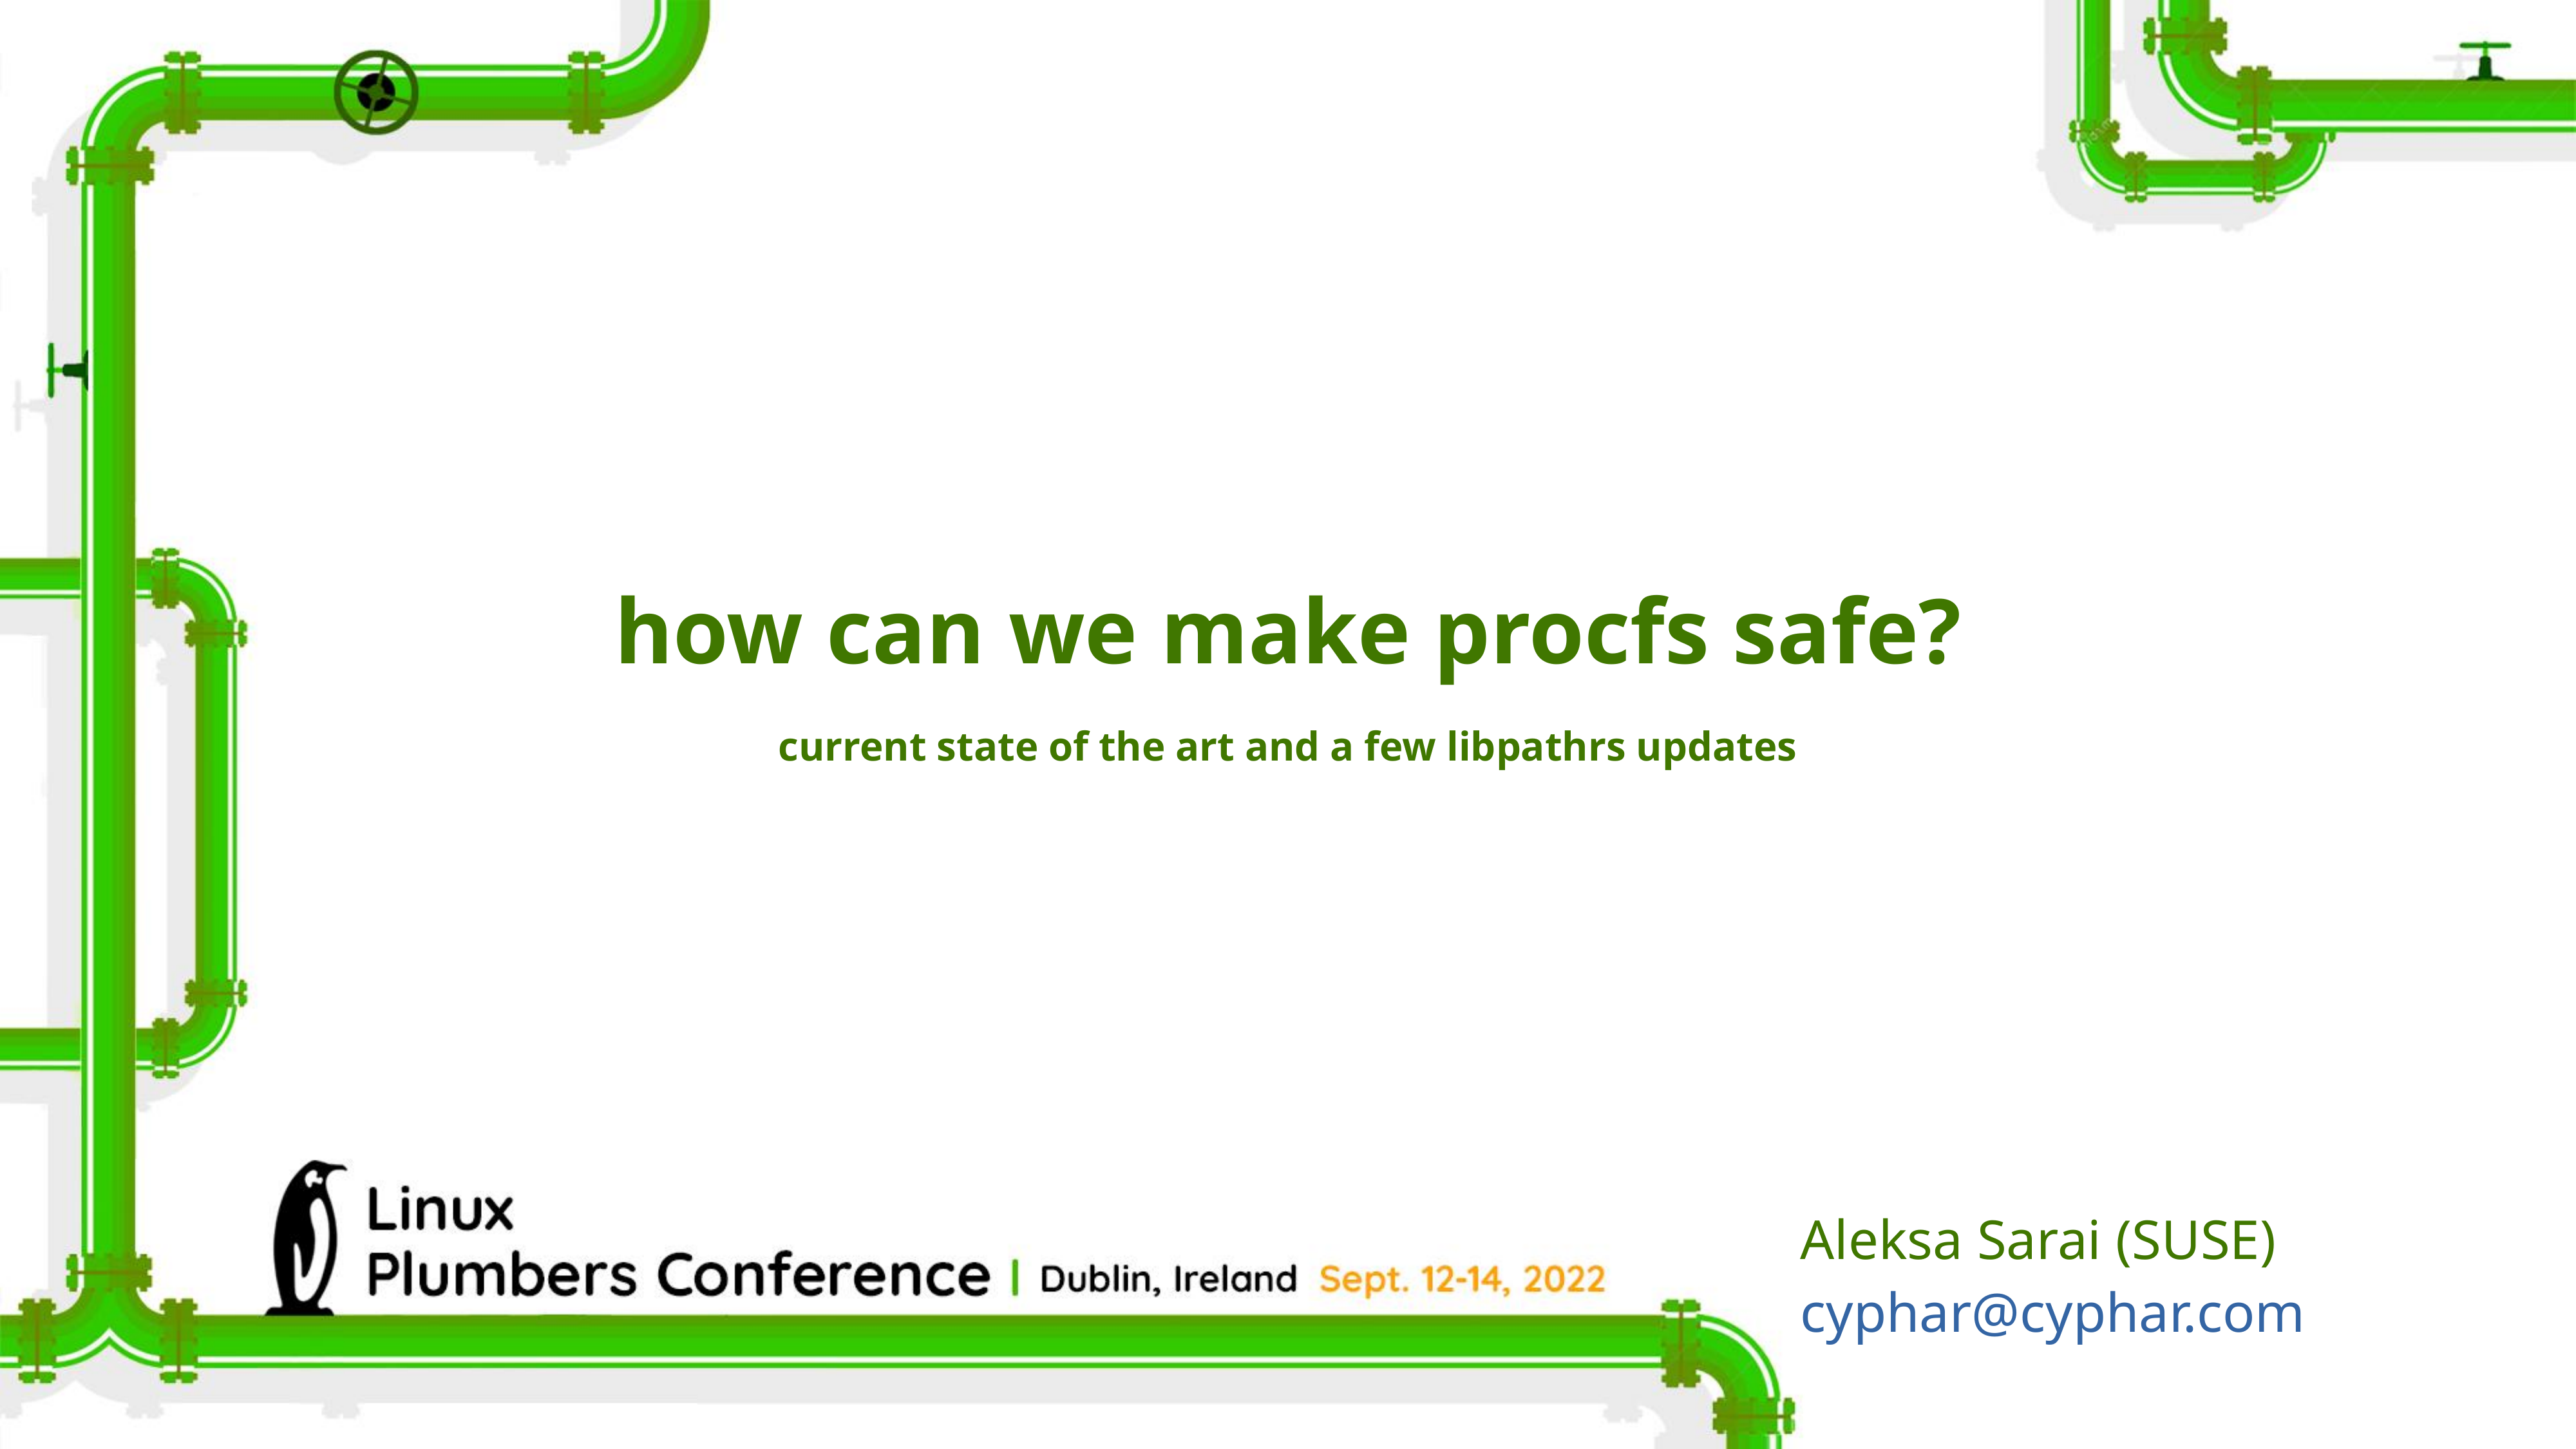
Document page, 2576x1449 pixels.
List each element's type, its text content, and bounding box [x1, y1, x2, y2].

picture [0, 0, 2576, 1449]
text_box Aleksa Sarai (SUSE) cyphar@cyphar.com [1790, 1197, 2395, 1306]
text_box how can we make procfs safe? current state of the art and a few libpathrs updates [1, 580, 2575, 775]
